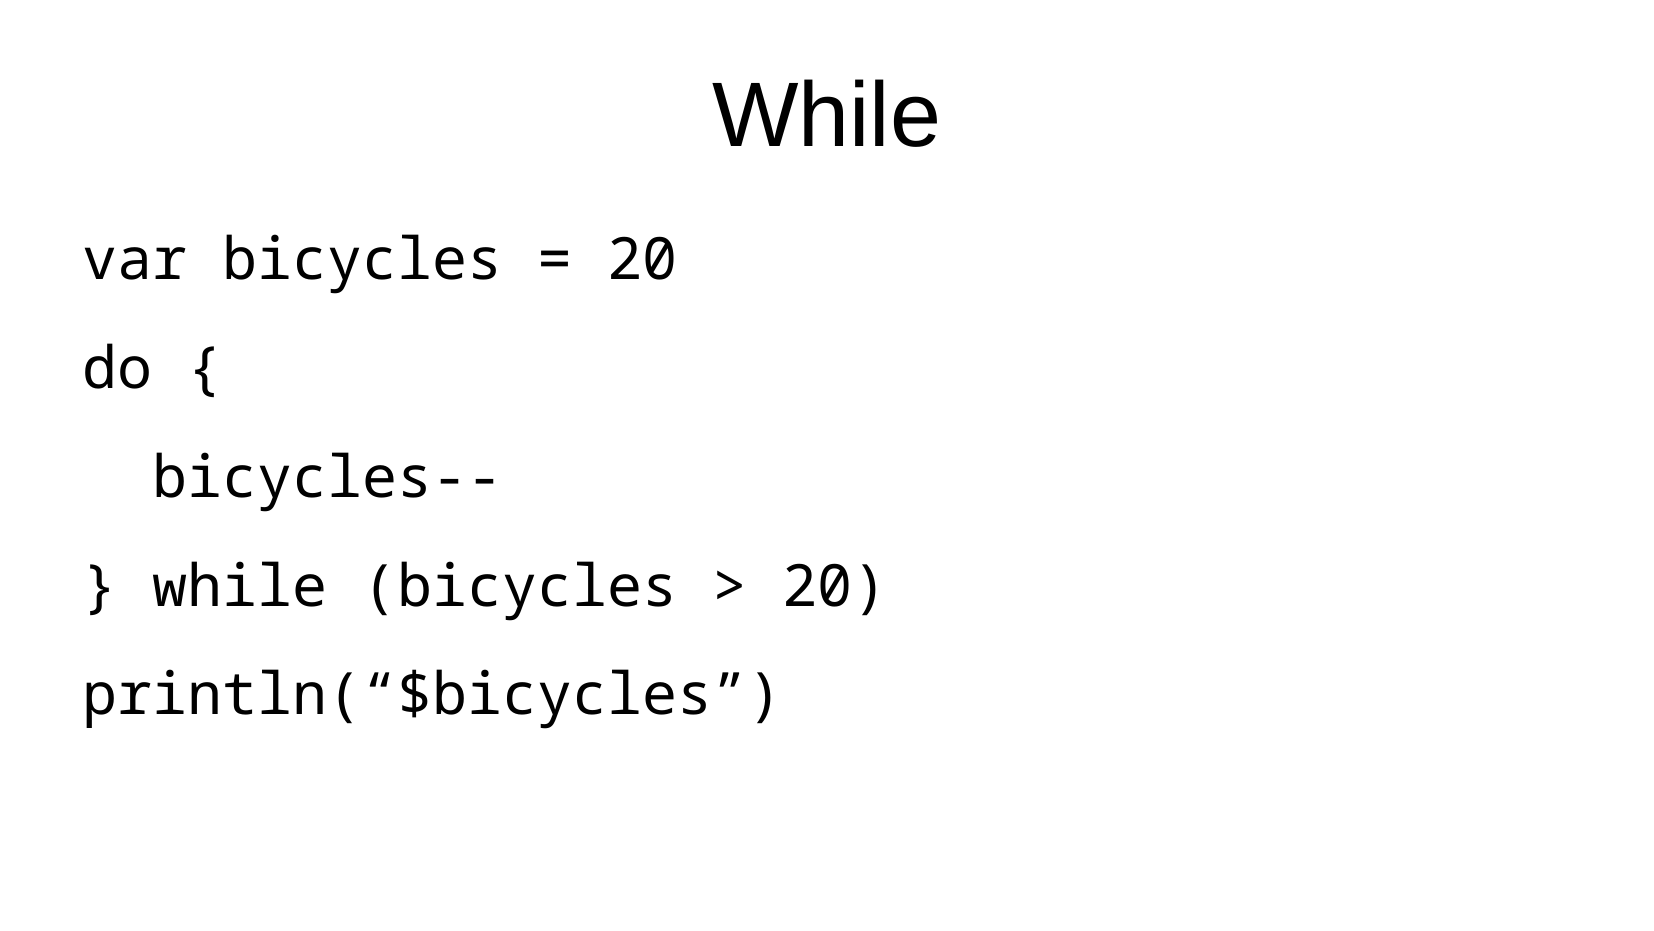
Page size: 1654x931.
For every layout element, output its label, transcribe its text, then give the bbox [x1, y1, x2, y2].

list var bicycles = 20 do { bicycles-- } while (bicycles > 20) println(“$bicycles”) [82, 217, 1571, 758]
title While [82, 37, 1571, 193]
